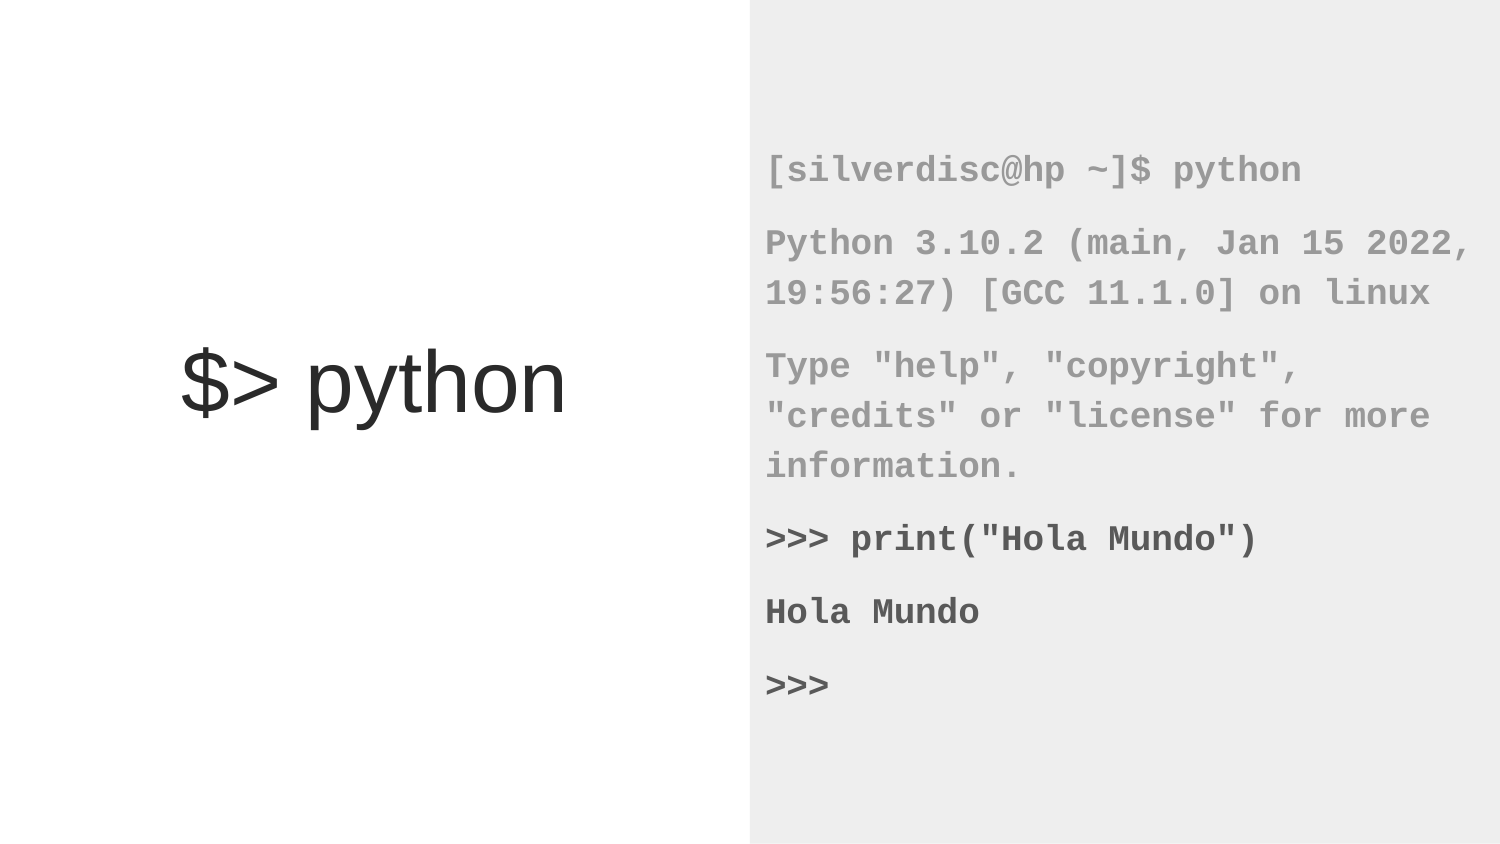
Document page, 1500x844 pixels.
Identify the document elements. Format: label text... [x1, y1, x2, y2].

list [silverdisc@hp ~]$ python Python 3.10.2 (main, Jan 15 2022, 19:56:27) [GCC 11.1.0] on linux Type "help", "copyright", "credits" or "license" for more information. >>> print("Hola Mundo") Hola Mundo >>> [750, 118, 1500, 725]
title $> python [43, 202, 708, 446]
